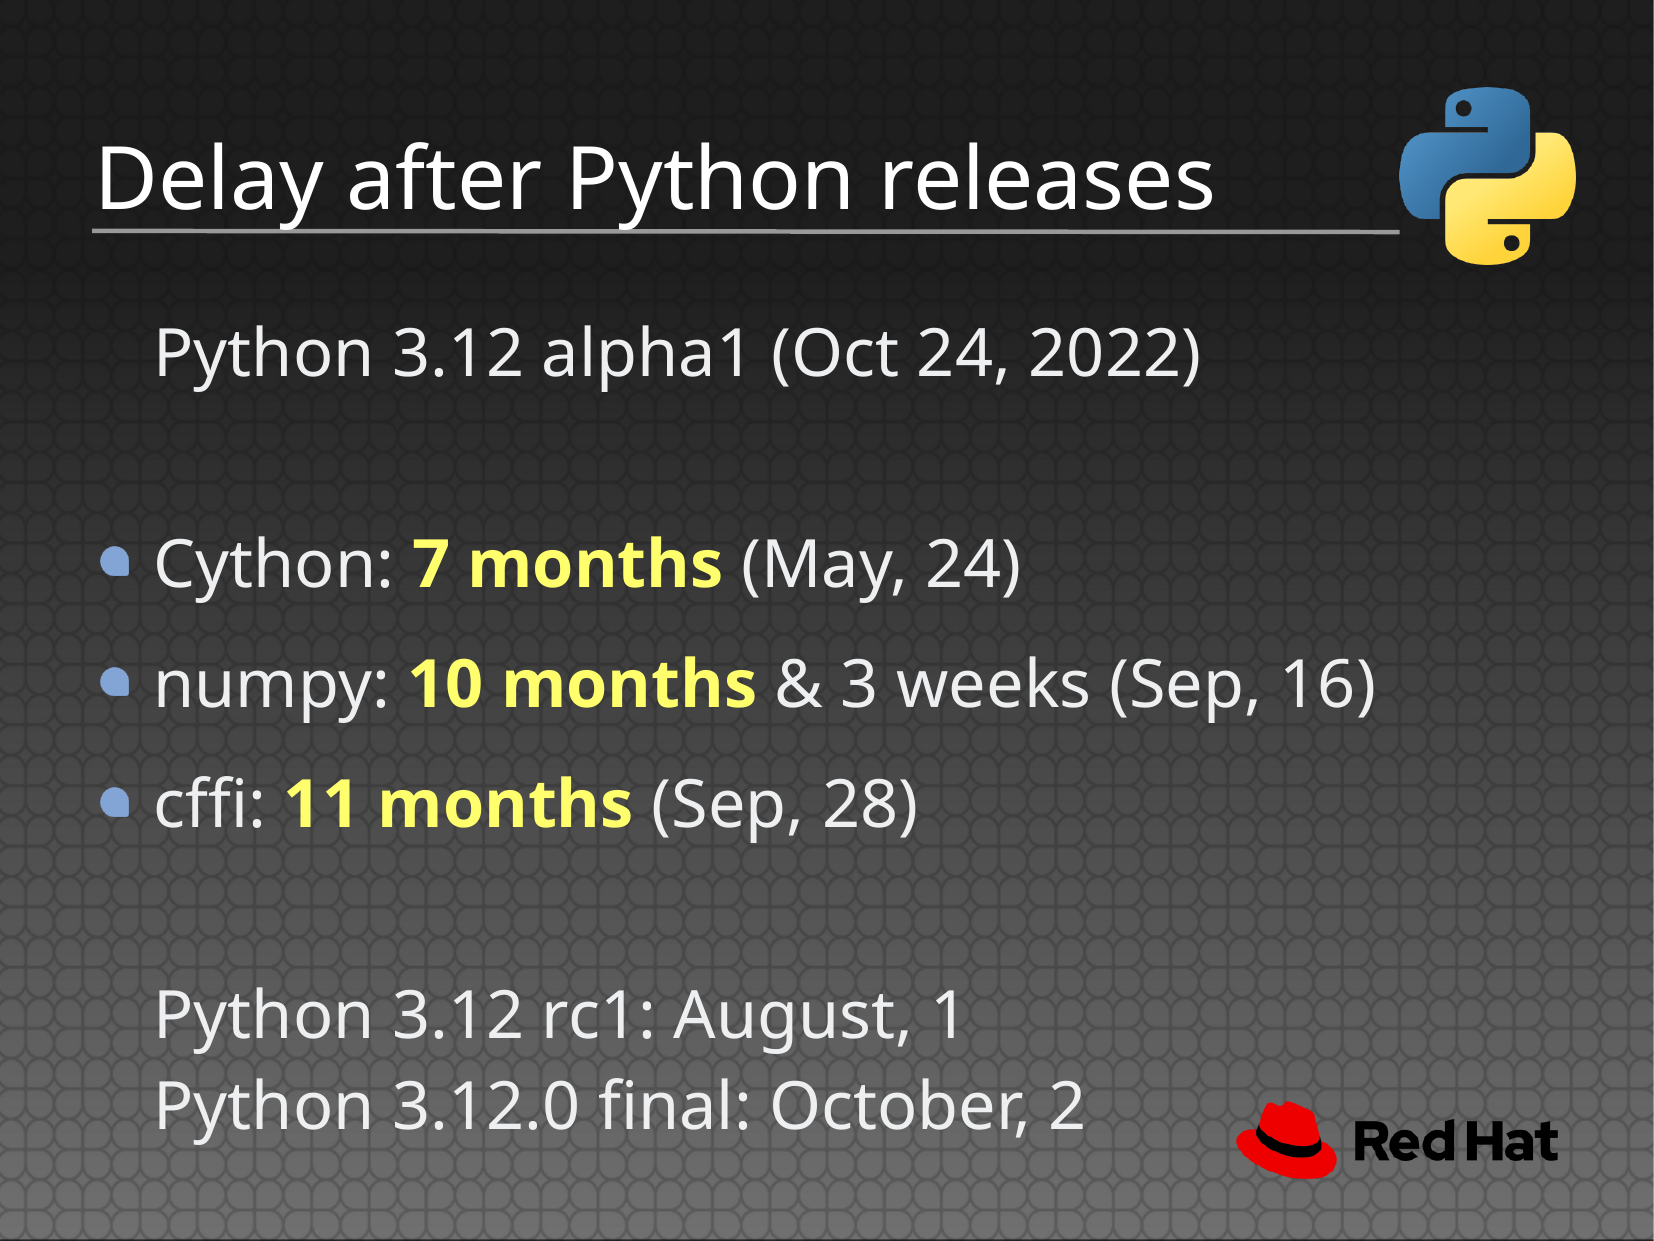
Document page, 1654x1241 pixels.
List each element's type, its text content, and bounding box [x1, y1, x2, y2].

title Delay after Python releases [94, 100, 1426, 251]
list Python 3.12 alpha1 (Oct 24, 2022) Cython: 7 months (May, 24) numpy: 10 months & 3 weeks (Sep, 16) cffi: 11 months (Sep, 28) Python 3.12 rc1: August, 1 Python 3.12.0 final: October, 2 [82, 304, 1571, 1045]
picture [0, 0, 1654, 1241]
